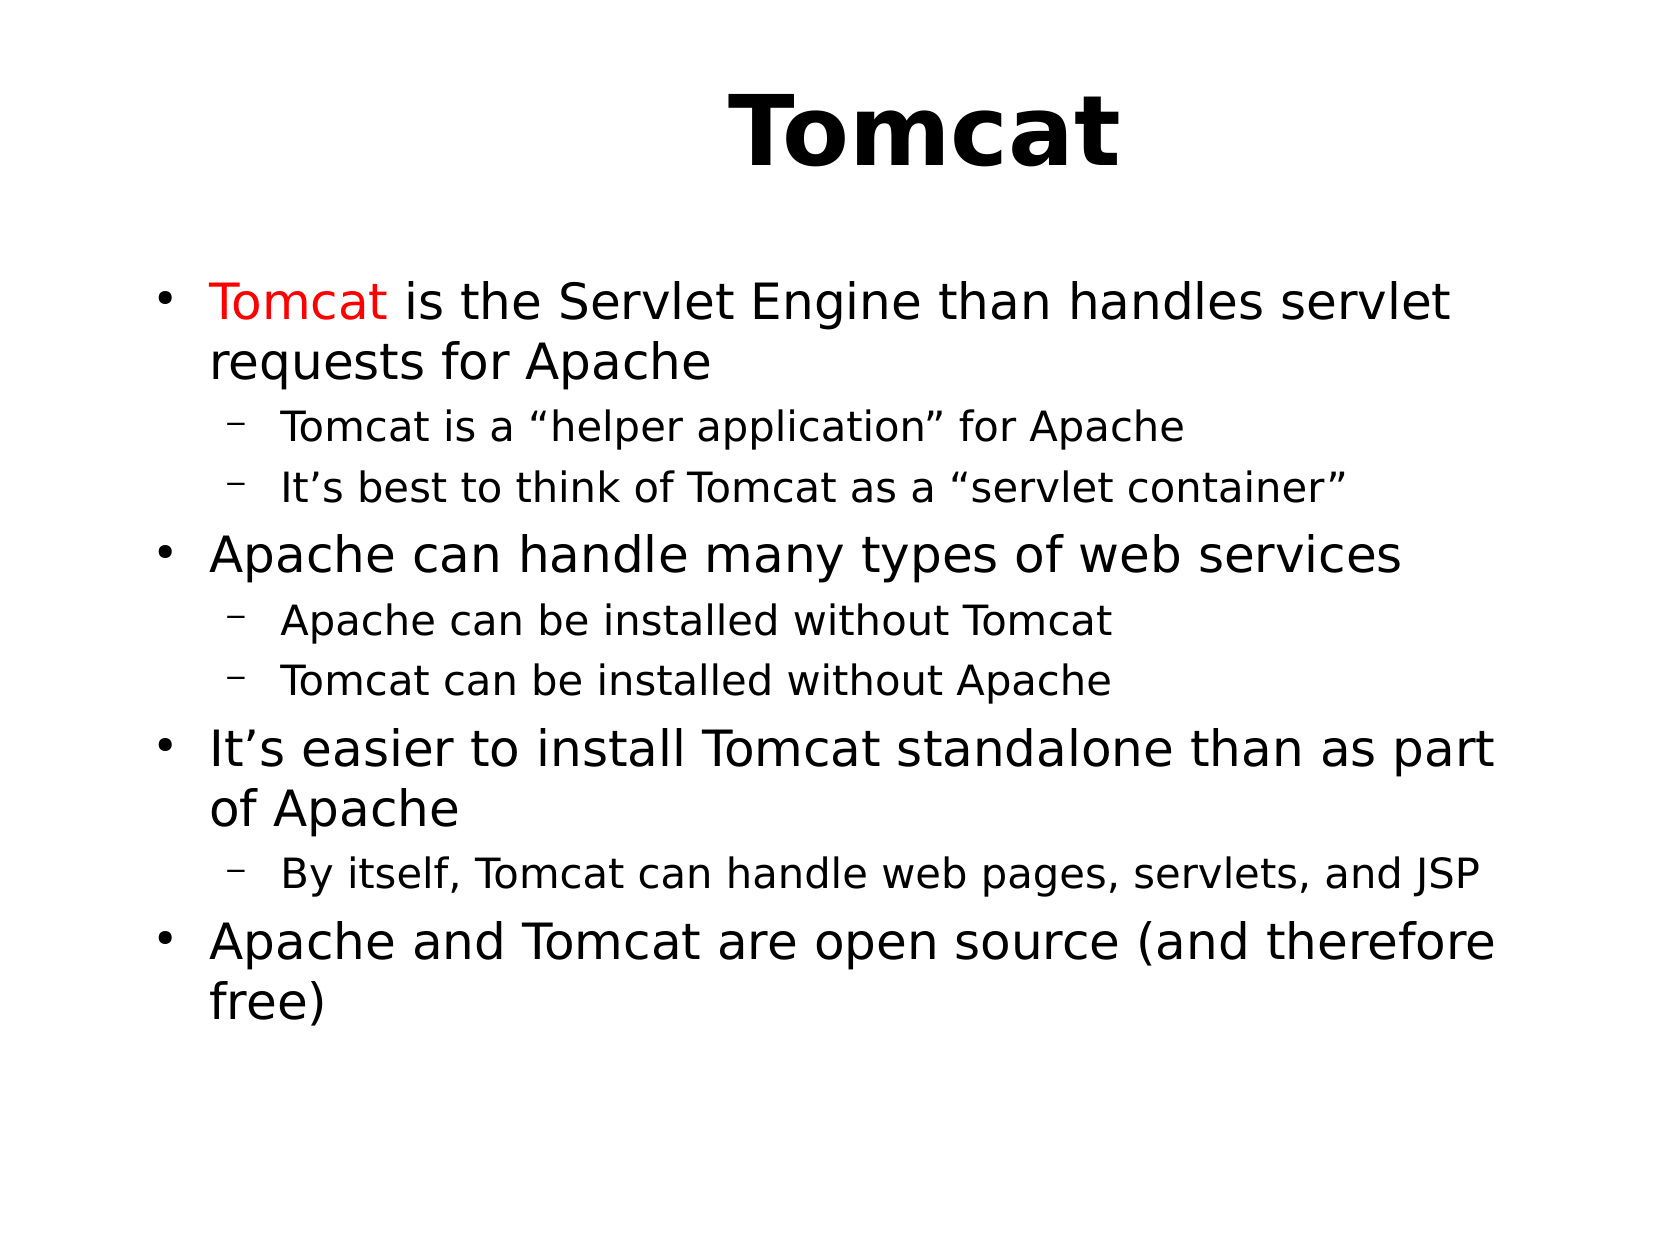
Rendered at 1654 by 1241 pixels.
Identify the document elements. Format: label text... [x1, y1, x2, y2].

list Tomcat is the Servlet Engine than handles servlet requests for Apache Tomcat is a “helper application” for Apache It’s best to think of Tomcat as a “servlet container” Apache can handle many types of web services Apache can be installed without Tomcat Tomcat can be installed without Apache It’s easier to install Tomcat standalone than as part of Apache By itself, Tomcat can handle web pages, servlets, and JSP Apache and Tomcat are open source (and therefore free) [124, 261, 1530, 1185]
title Tomcat [220, 41, 1630, 193]
